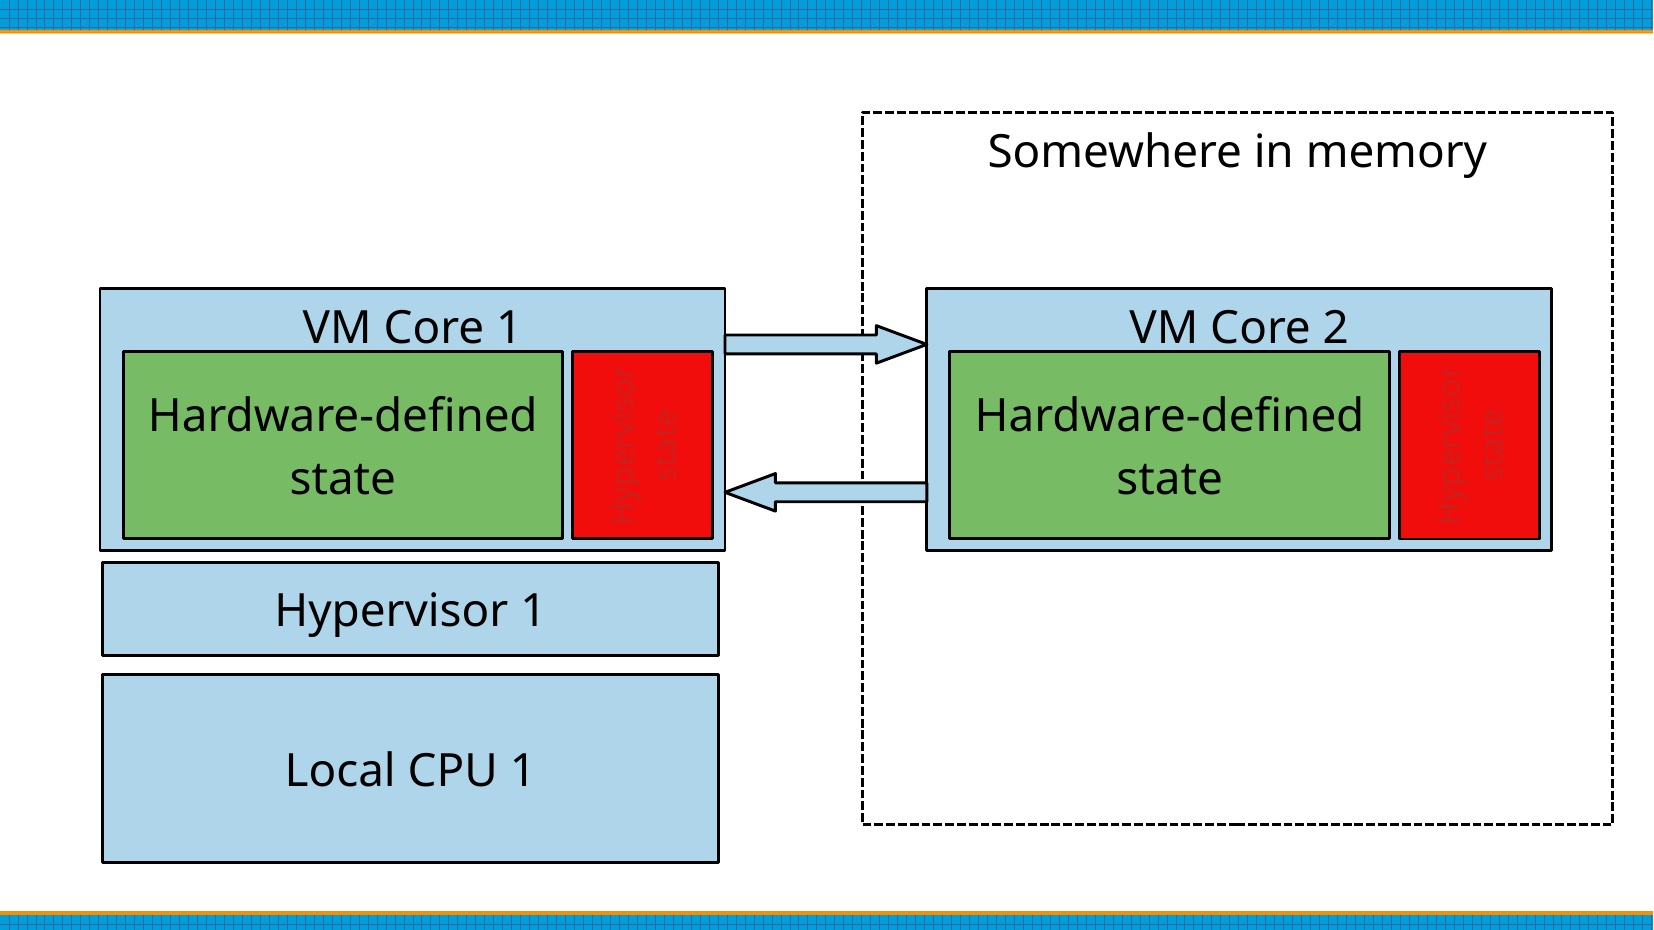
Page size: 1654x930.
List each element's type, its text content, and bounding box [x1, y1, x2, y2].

text_box VM Core 2 [926, 288, 1552, 551]
text_box Somewhere in memory [862, 346, 926, 482]
text_box [725, 325, 927, 364]
text_box [725, 473, 927, 512]
text_box Local CPU 1 [102, 674, 719, 863]
text_box Hardware-defined state [123, 351, 563, 539]
text_box Hypervisor 1 [102, 562, 719, 656]
text_box VM Core 1 [99, 288, 726, 551]
text_box Hypervisor state [572, 351, 713, 539]
text_box Somewhere in memory [862, 112, 1613, 825]
text_box Hypervisor state [1399, 351, 1540, 539]
text_box Hardware-defined state [949, 351, 1390, 539]
